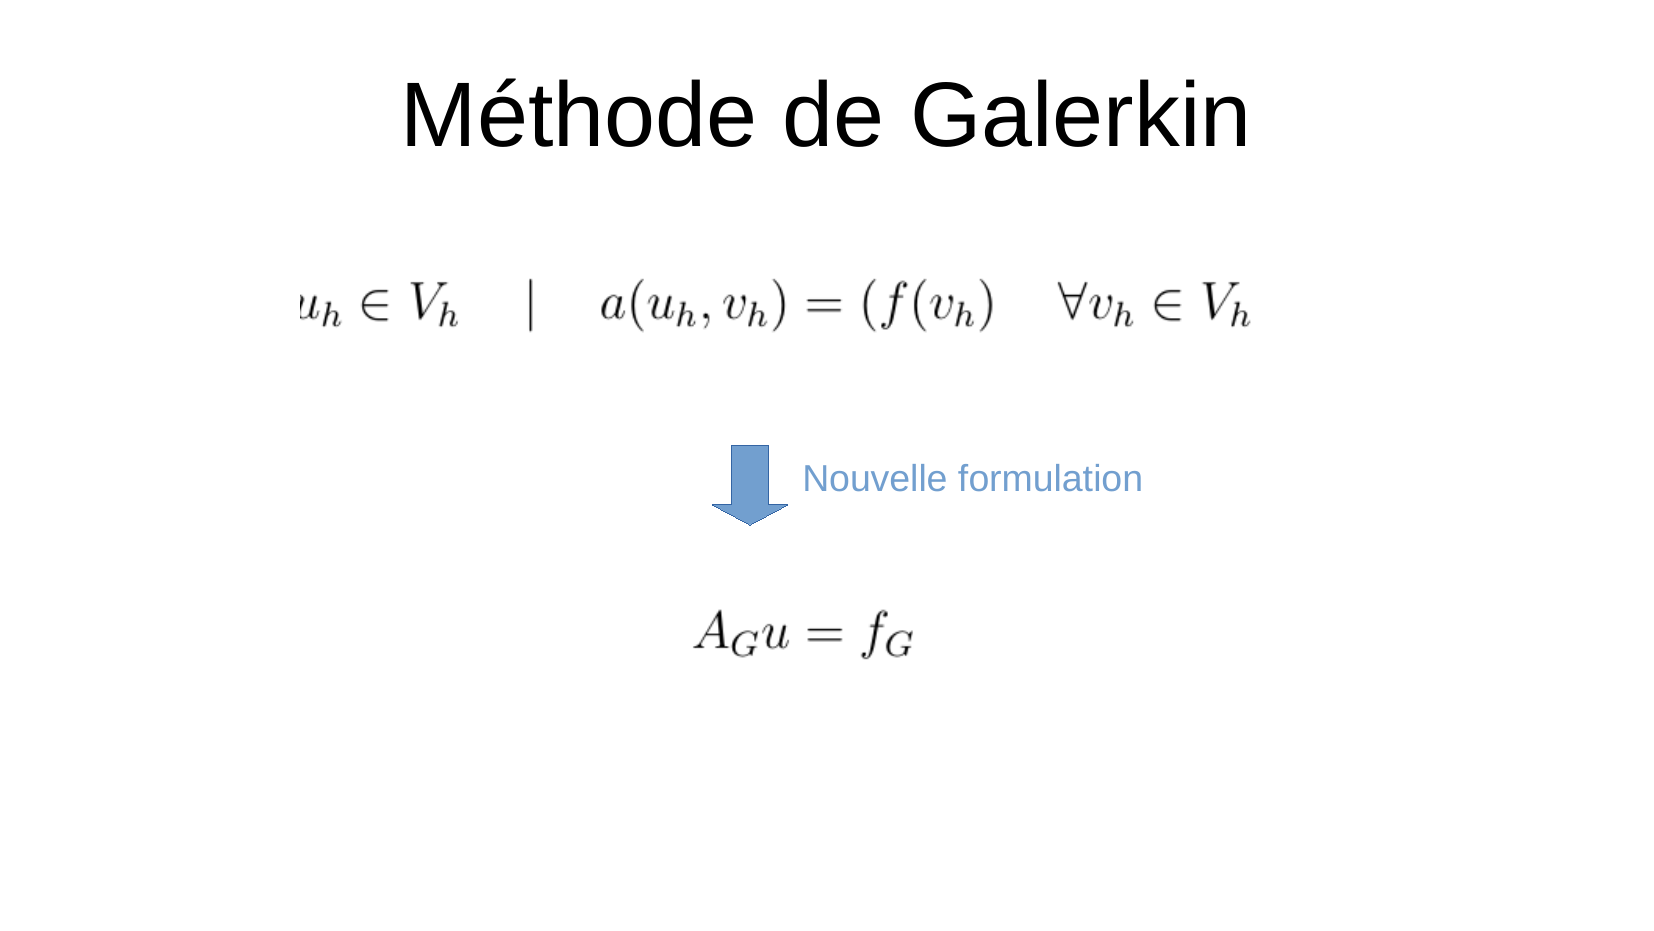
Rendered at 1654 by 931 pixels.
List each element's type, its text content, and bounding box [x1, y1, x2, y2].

text_box [712, 445, 787, 526]
title Méthode de Galerkin [82, 37, 1571, 193]
picture [579, 599, 1051, 691]
picture [300, 262, 1285, 358]
text_box Nouvelle formulation [787, 450, 1313, 508]
